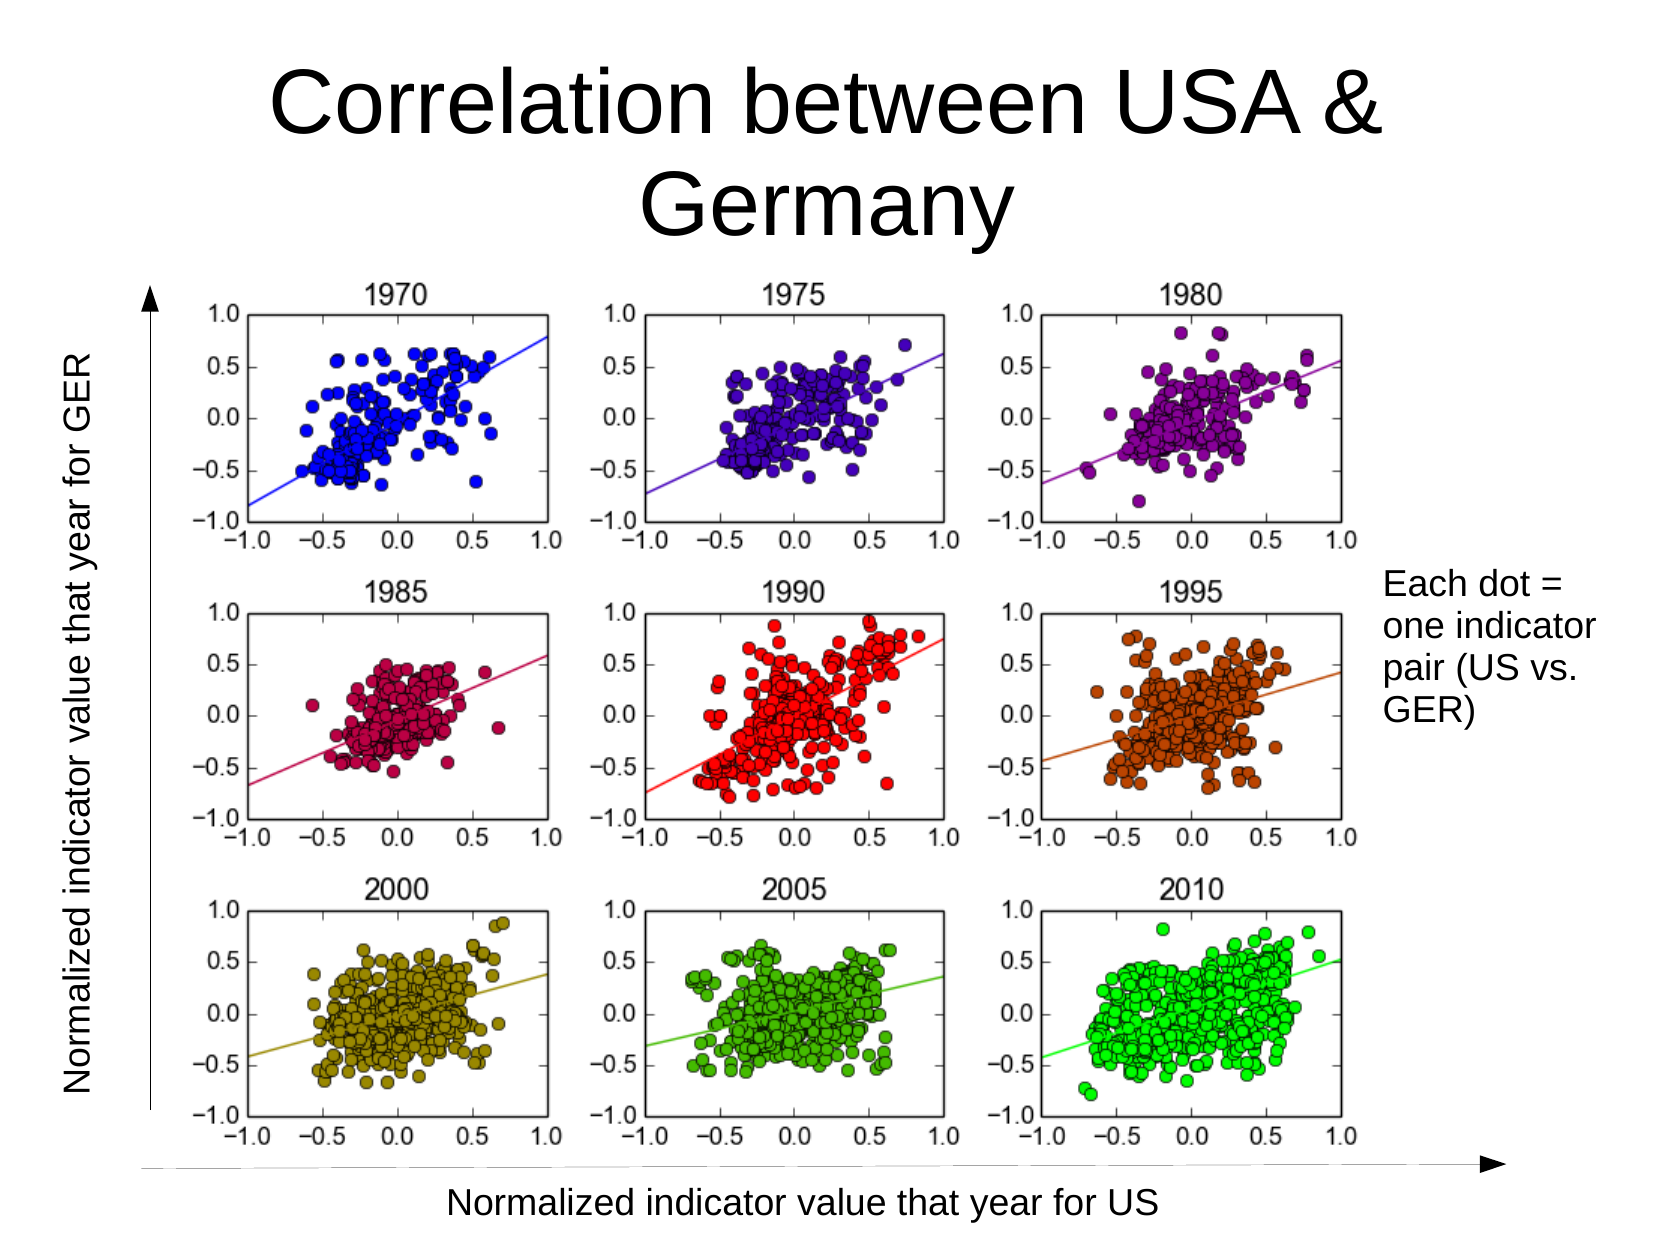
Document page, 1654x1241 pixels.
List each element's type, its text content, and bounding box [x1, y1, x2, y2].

text_box Each dot = one indicator pair (US vs. GER) [1367, 555, 1621, 738]
text_box Normalized indicator value that year for US [431, 1174, 1654, 1232]
picture [165, 256, 1383, 1168]
text_box Normalized indicator value that year for GER [48, 0, 106, 1111]
picture [165, 1165, 1383, 1175]
title Correlation between USA & Germany [106, 49, 1571, 257]
